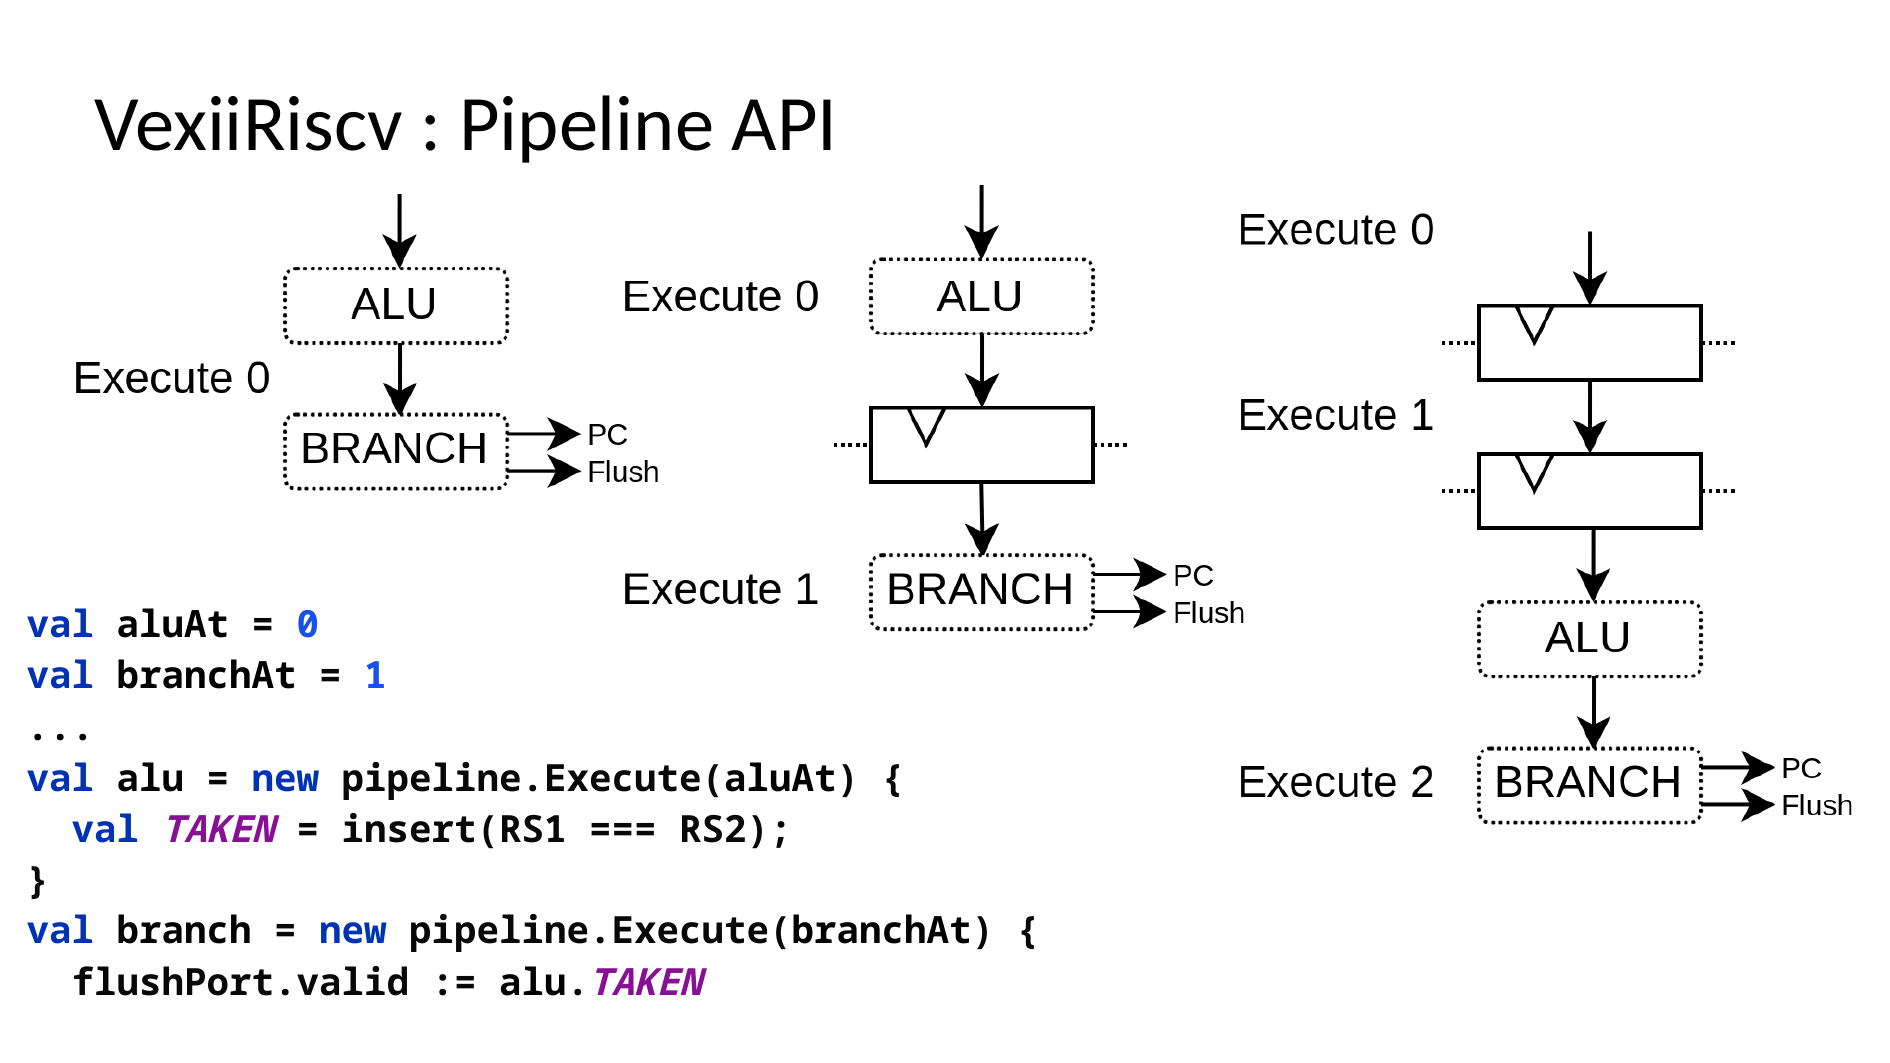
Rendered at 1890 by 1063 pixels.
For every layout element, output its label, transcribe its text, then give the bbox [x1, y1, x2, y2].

text_box val aluAt = 0 val branchAt = 1 ... val alu = new pipeline.Execute(aluAt) { val TAKEN = insert(RS1 === RS2); } val branch = new pipeline.Execute(branchAt) { flushPort.valid := alu.TAKEN pcPort.valid := alu.TAKEN pcPort.pc := .. } [11, 590, 1560, 1063]
title VexiiRiscv : Pipeline API [94, 42, 1796, 118]
picture [23, 118, 1890, 878]
